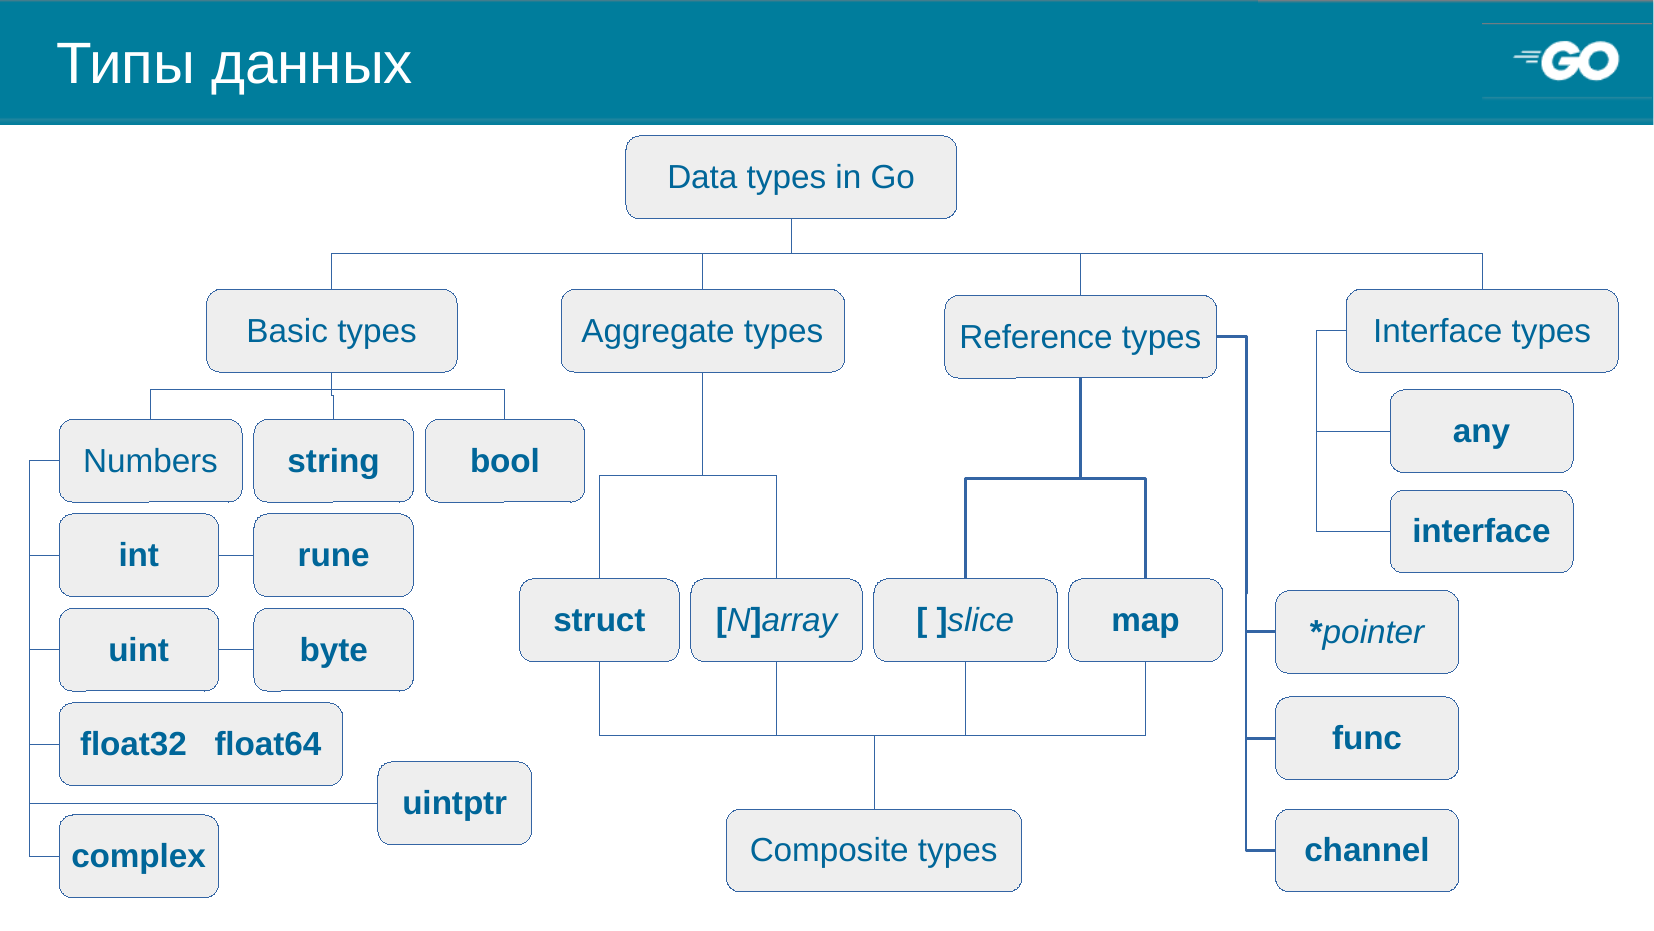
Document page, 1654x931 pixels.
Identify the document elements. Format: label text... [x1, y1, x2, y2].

text_box any [1390, 389, 1574, 473]
text_box Numbers [59, 419, 243, 503]
text_box string [253, 419, 414, 503]
text_box Basic types [206, 289, 458, 373]
text_box Composite types [726, 809, 1022, 892]
text_box struct [519, 578, 680, 662]
text_box func [1275, 696, 1459, 780]
picture [1542, 41, 1619, 81]
text_box Interface types [1346, 289, 1619, 373]
text_box byte [253, 608, 414, 692]
text_box float32 float64 [59, 702, 343, 786]
text_box map [1068, 578, 1223, 662]
text_box channel [1275, 809, 1459, 892]
text_box interface [1390, 490, 1574, 573]
text_box *pointer [1275, 590, 1459, 674]
text_box Типы данных [41, 23, 1495, 104]
text_box int [59, 513, 219, 597]
text_box complex [59, 814, 219, 898]
text_box uint [59, 608, 219, 692]
text_box Aggregate types [561, 289, 845, 373]
text_box Reference types [944, 295, 1217, 379]
text_box Data types in Go [625, 135, 957, 219]
text_box [N]array [690, 578, 863, 662]
text_box bool [425, 419, 585, 503]
text_box uintptr [377, 761, 532, 845]
text_box [ ]slice [873, 578, 1058, 662]
text_box rune [253, 513, 414, 597]
